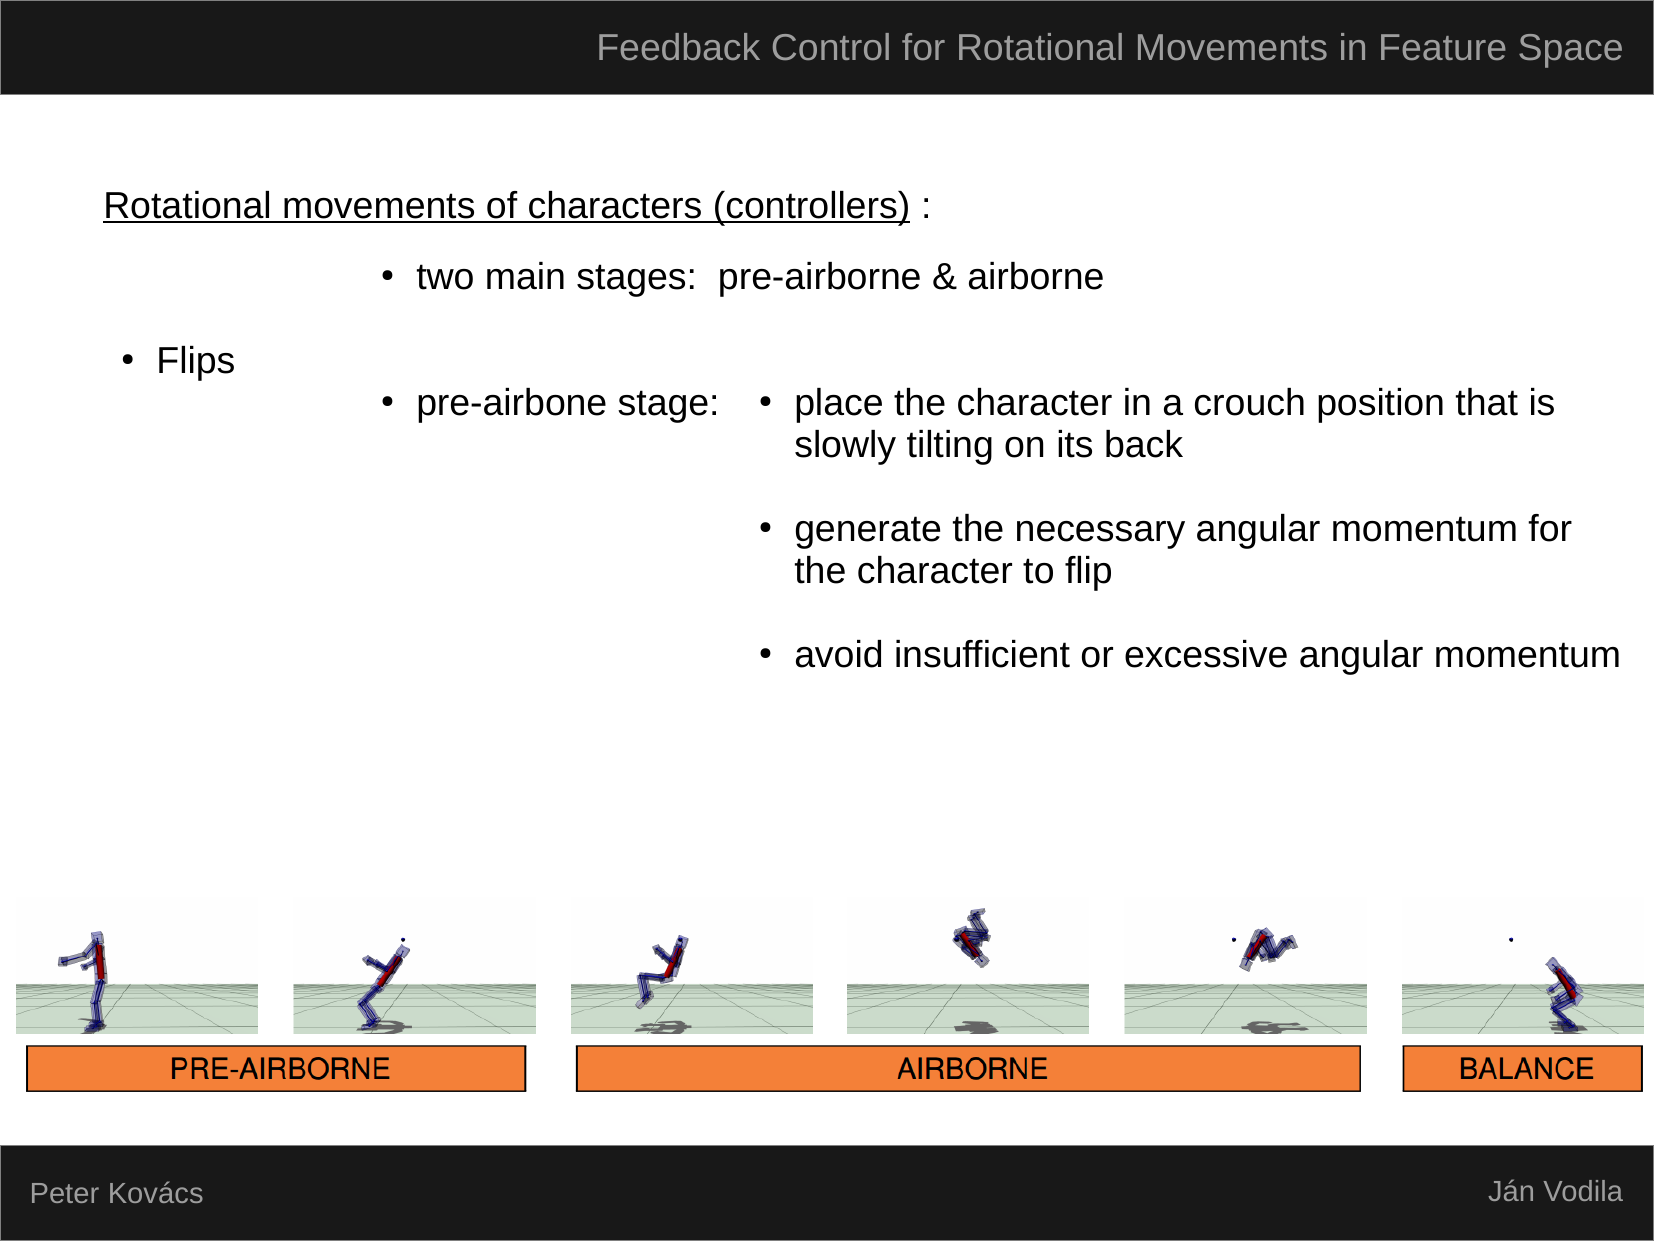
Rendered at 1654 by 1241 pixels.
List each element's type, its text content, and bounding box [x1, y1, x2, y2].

text_box [0, 1145, 1654, 1241]
picture [5, 885, 1648, 1100]
text_box place the character in a crouch position that is slowly tilting on its back generate the necessary angular momentum for the character to flip avoid insufficient or excessive angular momentum [744, 374, 1642, 726]
text_box Peter Kovács [29, 1175, 243, 1211]
title Feedback Control for Rotational Movements in Feature Space [29, 26, 1625, 69]
text_box [0, 0, 1654, 95]
text_box Ján Vodila [1488, 1175, 1625, 1208]
text_box Flips [106, 248, 366, 389]
text_box Rotational movements of characters (controllers) : [88, 177, 1270, 235]
text_box two main stages: pre-airborne & airborne pre-airbone stage: [366, 248, 1642, 432]
